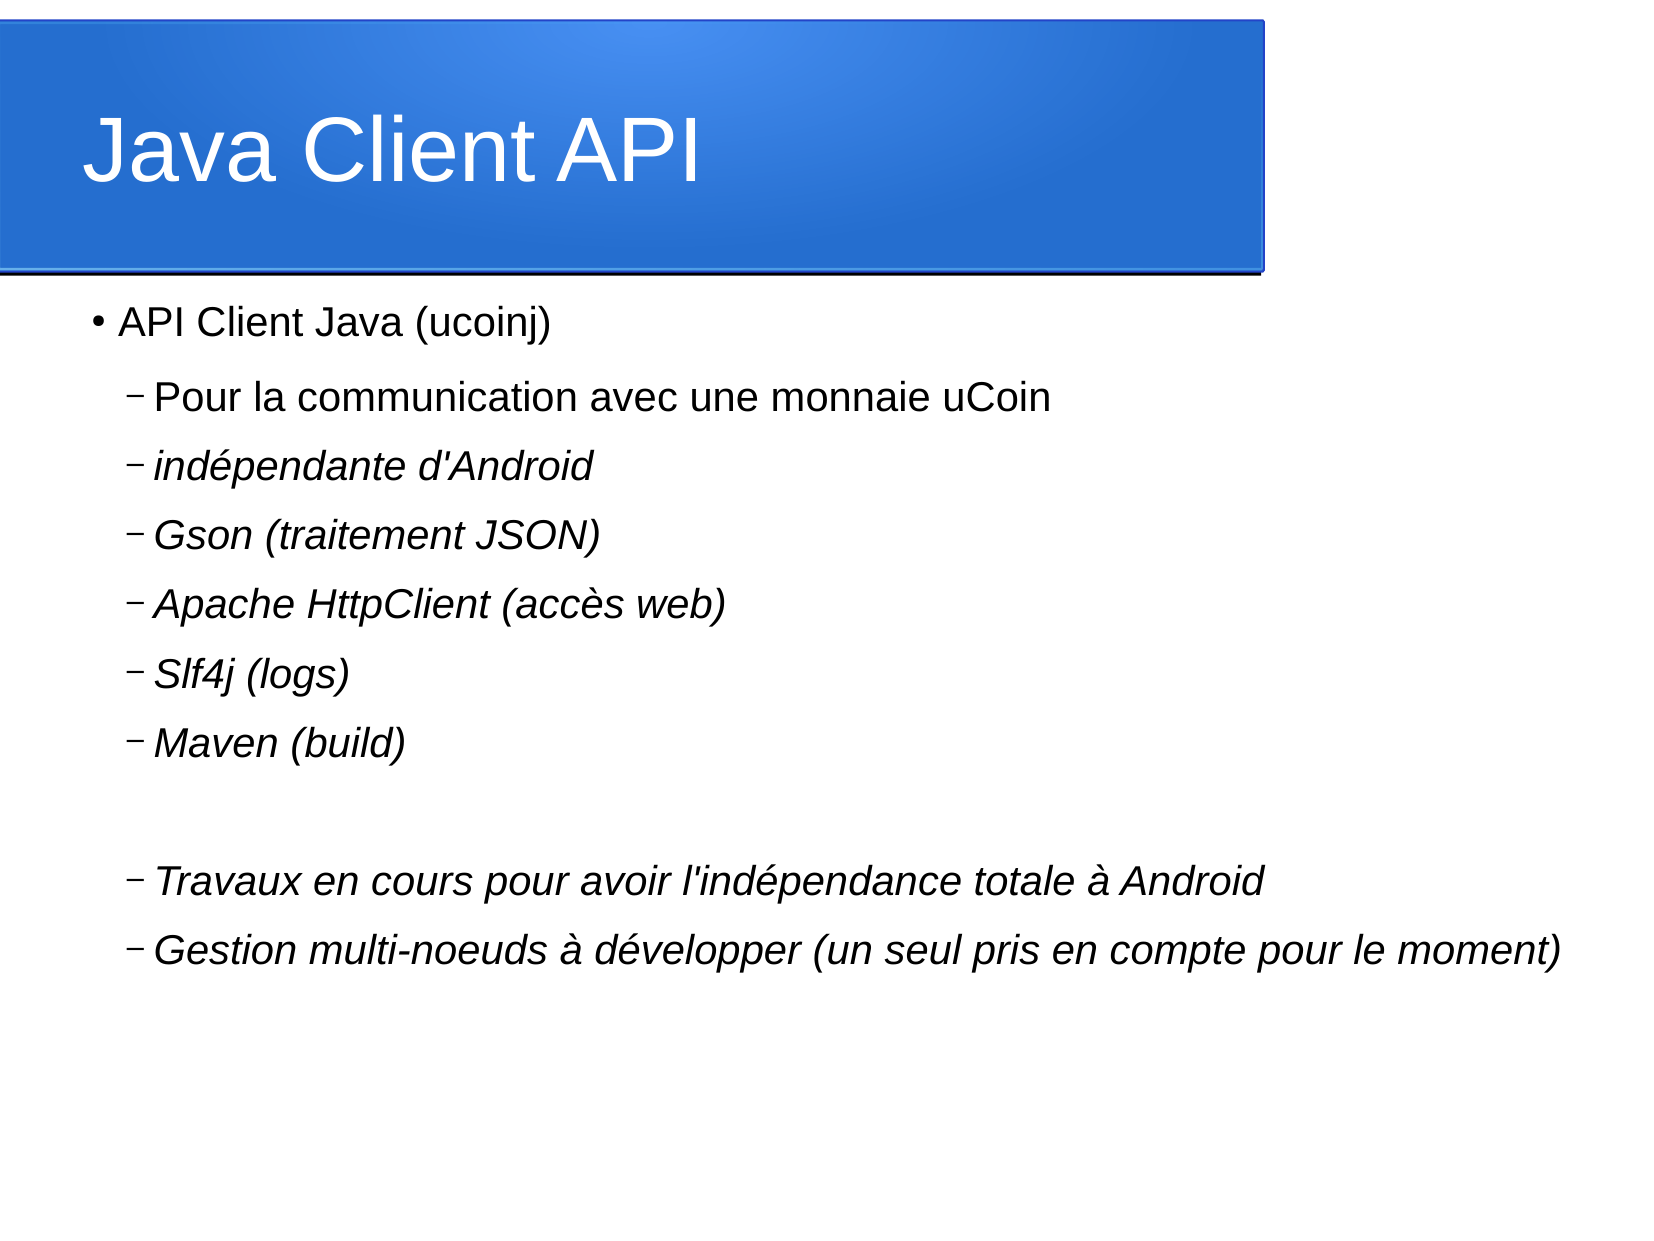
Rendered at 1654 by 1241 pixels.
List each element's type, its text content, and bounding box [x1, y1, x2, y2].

list API Client Java (ucoinj) Pour la communication avec une monnaie uCoin indépendante d'Android Gson (traitement JSON) Apache HttpClient (accès web) Slf4j (logs) Maven (build) Travaux en cours pour avoir l'indépendance totale à Android Gestion multi-noeuds à développer (un seul pris en compte pour le moment) [82, 299, 1571, 1019]
title Java Client API [82, 47, 1235, 252]
